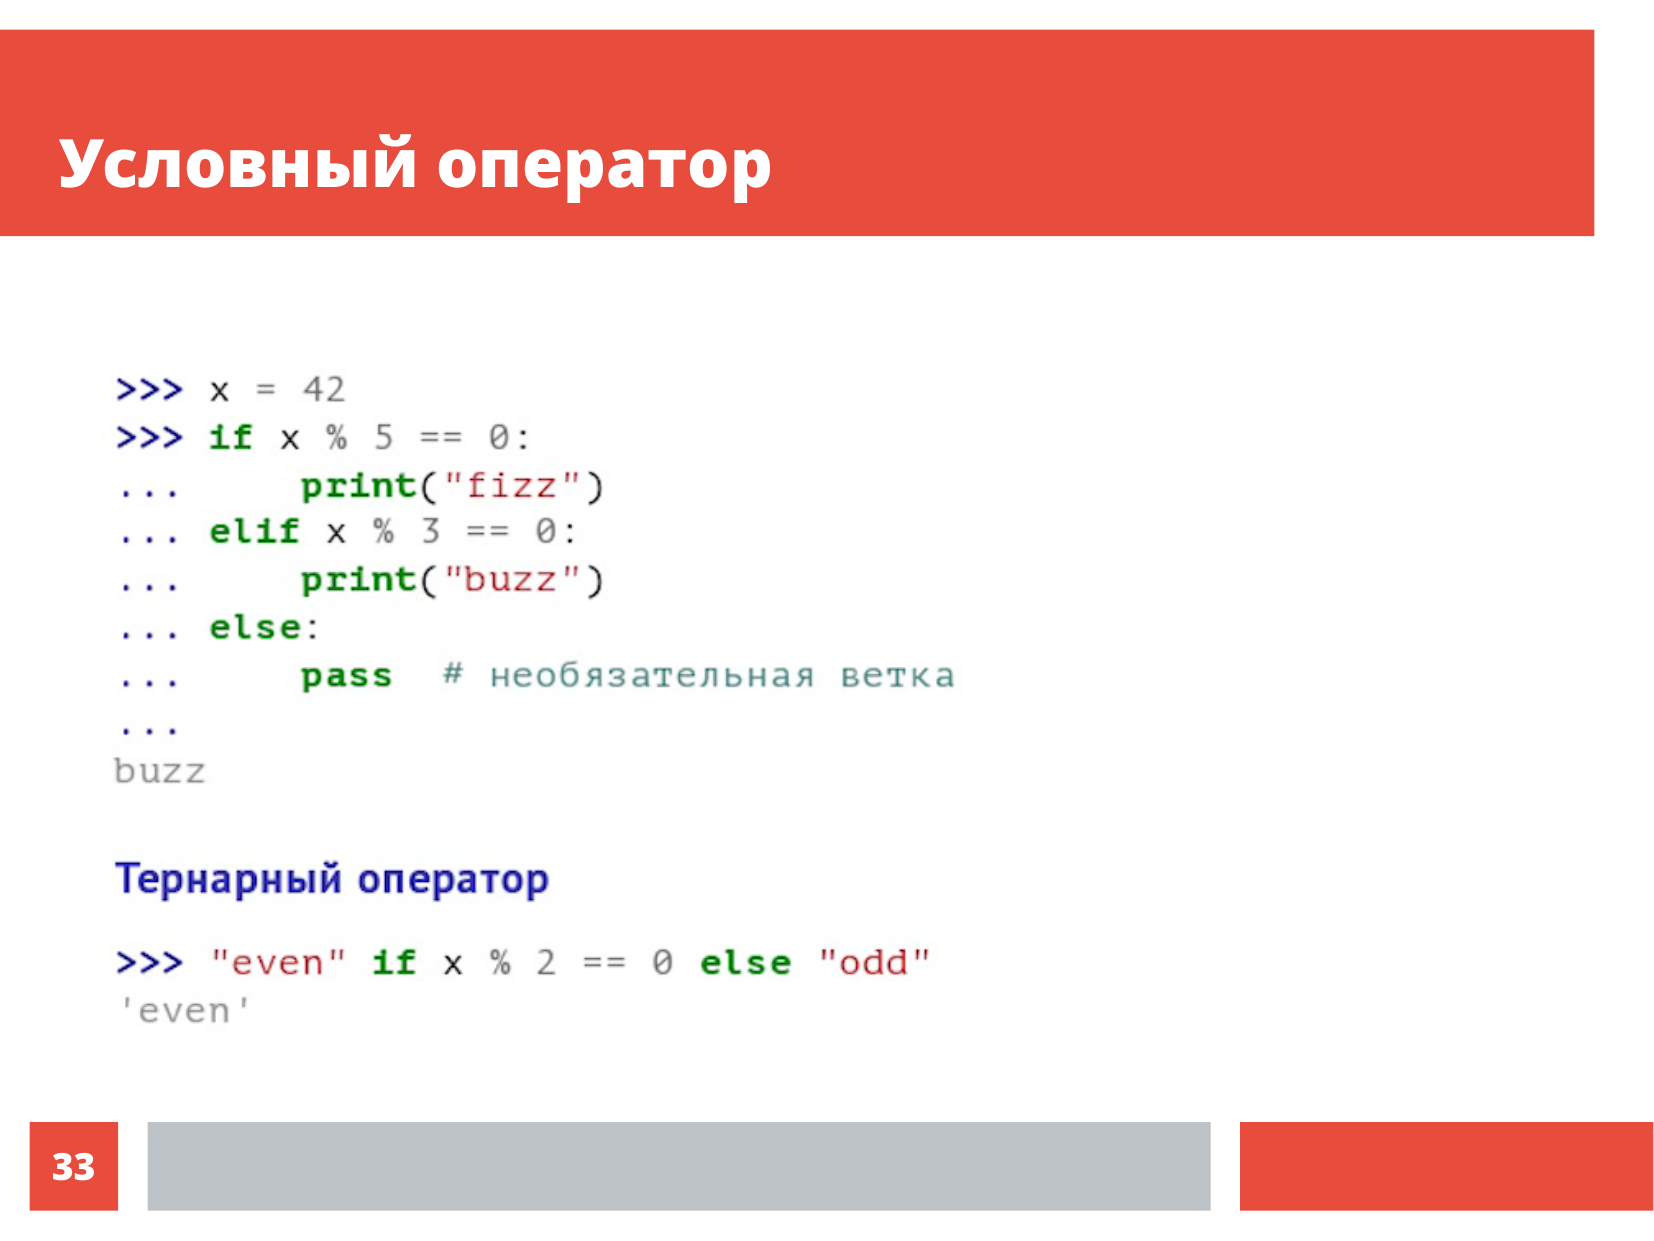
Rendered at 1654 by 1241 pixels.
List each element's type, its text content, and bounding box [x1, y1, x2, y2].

picture [60, 282, 1411, 1051]
title Условный оператор [59, 59, 1595, 207]
